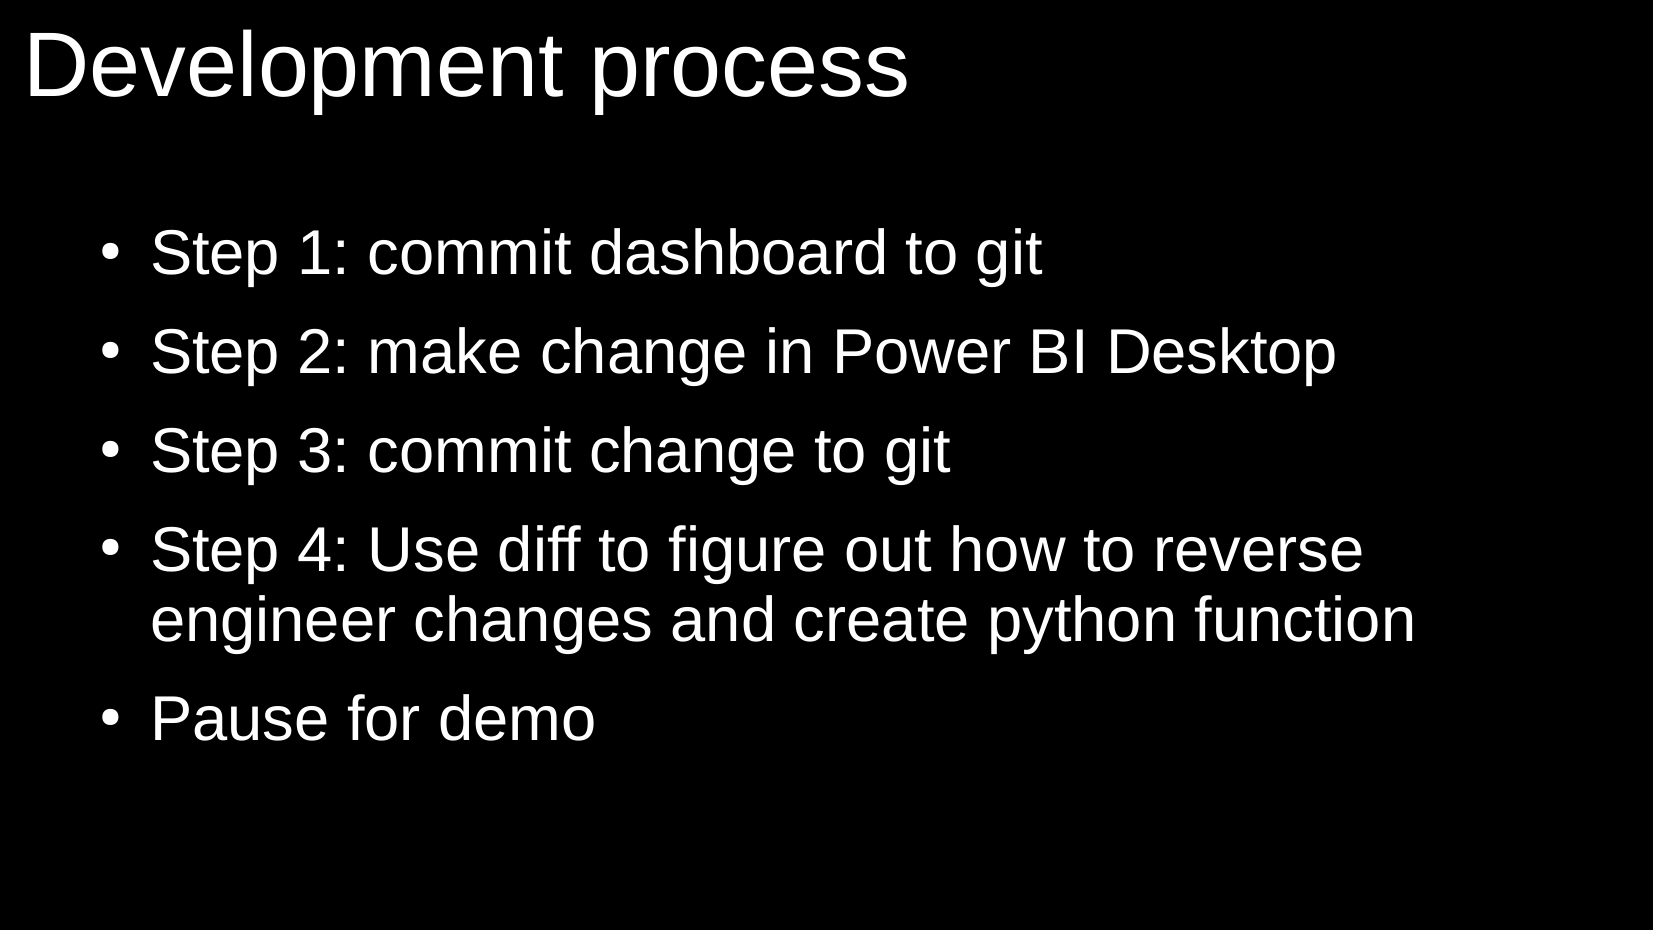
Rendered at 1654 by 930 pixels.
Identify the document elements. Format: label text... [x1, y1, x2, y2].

title Development process [23, 11, 1588, 119]
list Step 1: commit dashboard to git Step 2: make change in Power BI Desktop Step 3: commit change to git Step 4: Use diff to figure out how to reverse engineer changes and create python function Pause for demo [82, 217, 1571, 757]
